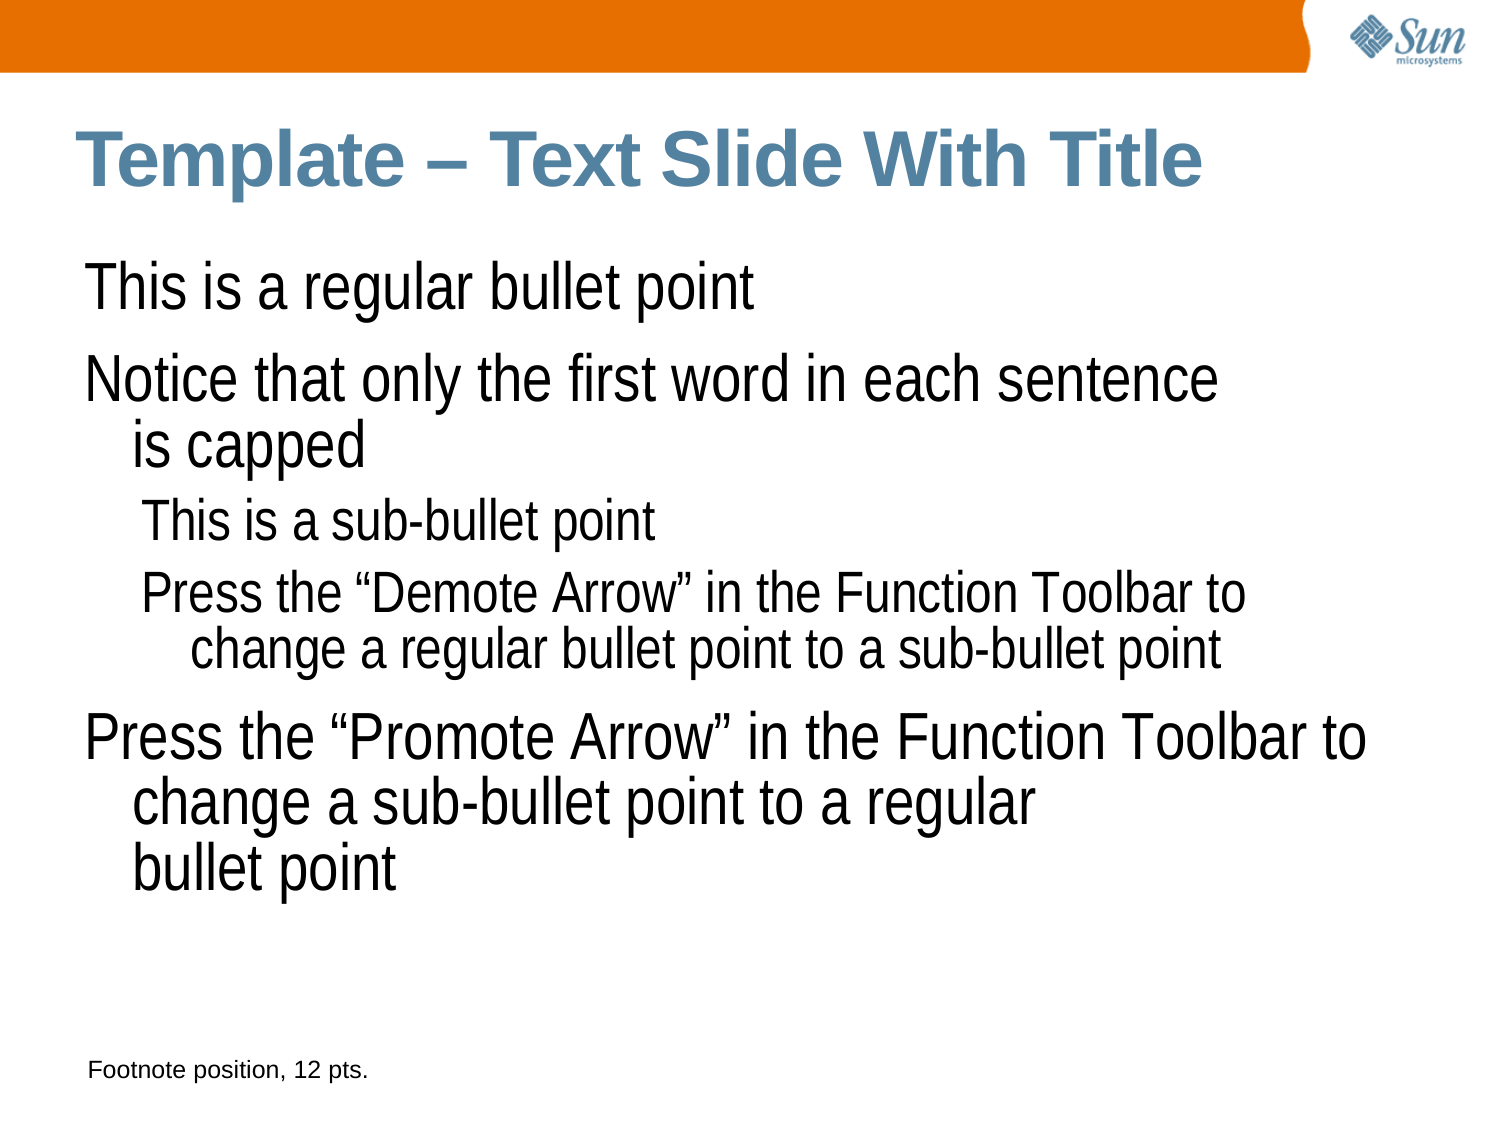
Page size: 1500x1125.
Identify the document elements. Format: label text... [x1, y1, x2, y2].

list This is a regular bullet point Notice that only the first word in each sentence is capped This is a sub-bullet point Press the “Demote Arrow” in the Function Toolbar to change a regular bullet point to a sub-bullet point Press the “Promote Arrow” in the Function Toolbar to change a sub-bullet point to a regular bullet point [64, 257, 1402, 1017]
text_box Footnote position, 12 pts. [87, 1027, 1143, 1084]
title Template – Text Slide With Title [75, 122, 1438, 228]
picture [0, 0, 1500, 75]
